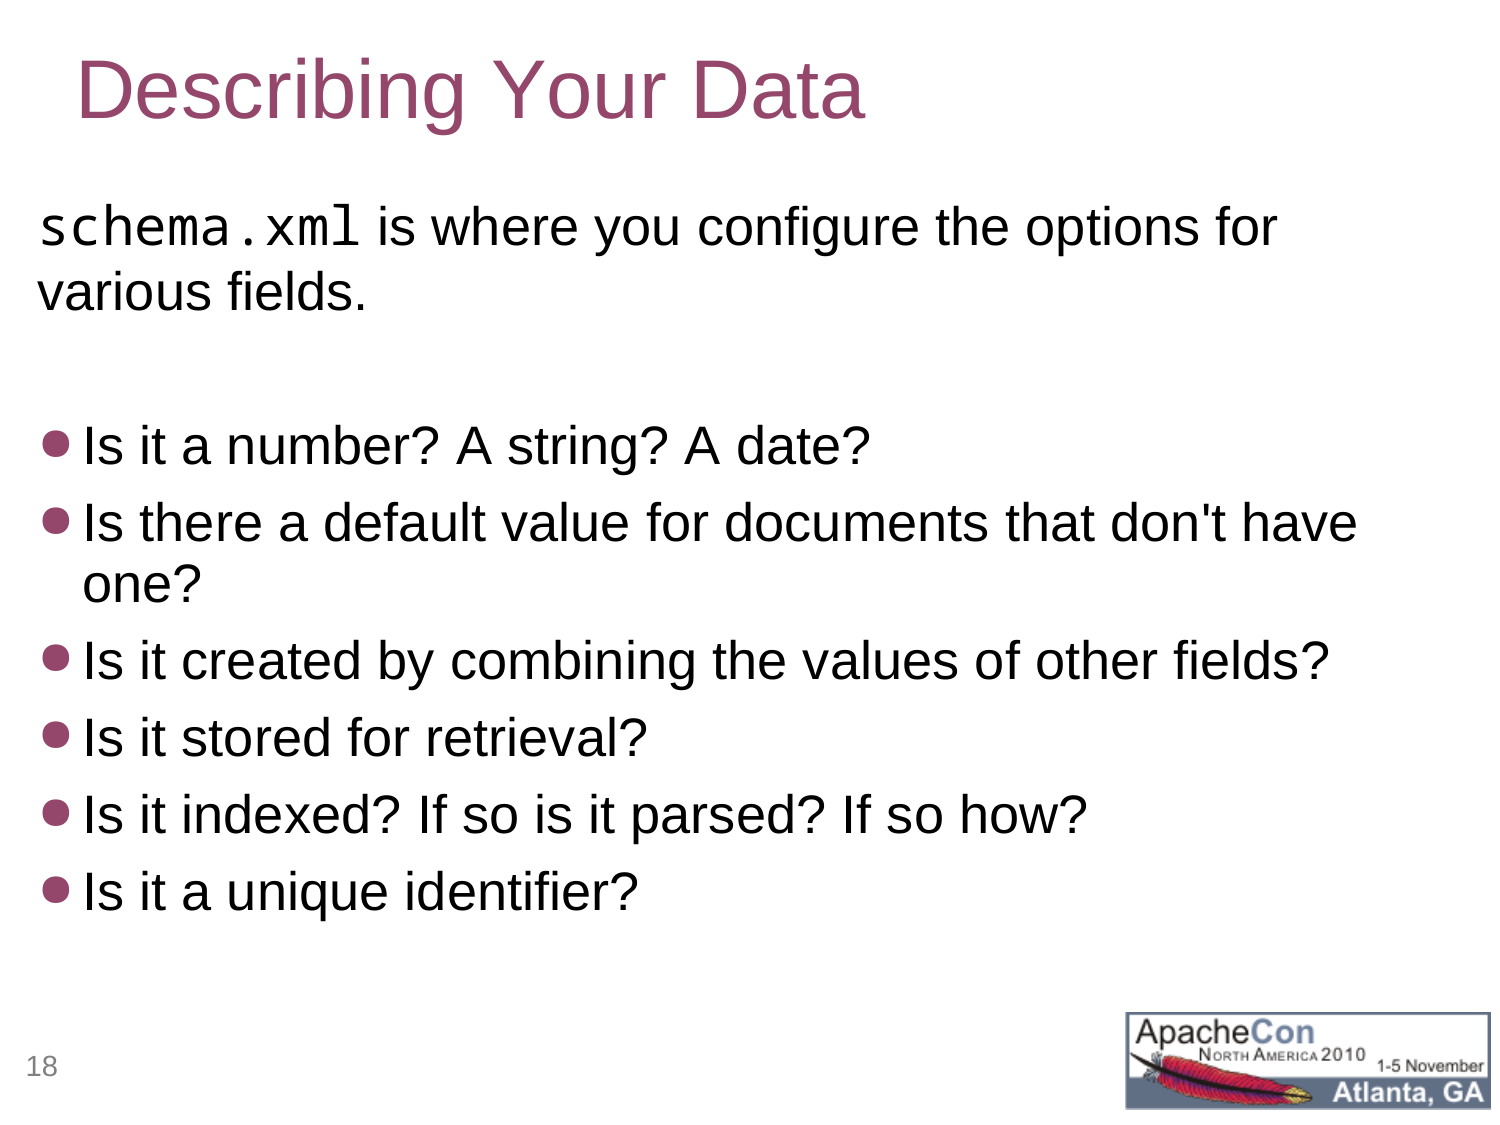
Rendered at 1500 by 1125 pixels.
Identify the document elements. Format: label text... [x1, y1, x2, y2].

list schema.xml is where you configure the options for various fields. Is it a number? A string? A date? Is there a default value for documents that don't have one? Is it created by combining the values of other fields? Is it stored for retrieval? Is it indexed? If so is it parsed? If so how? Is it a unique identifier? [37, 187, 1463, 991]
picture [1125, 1012, 1491, 1110]
title Describing Your Data [75, 0, 1425, 181]
